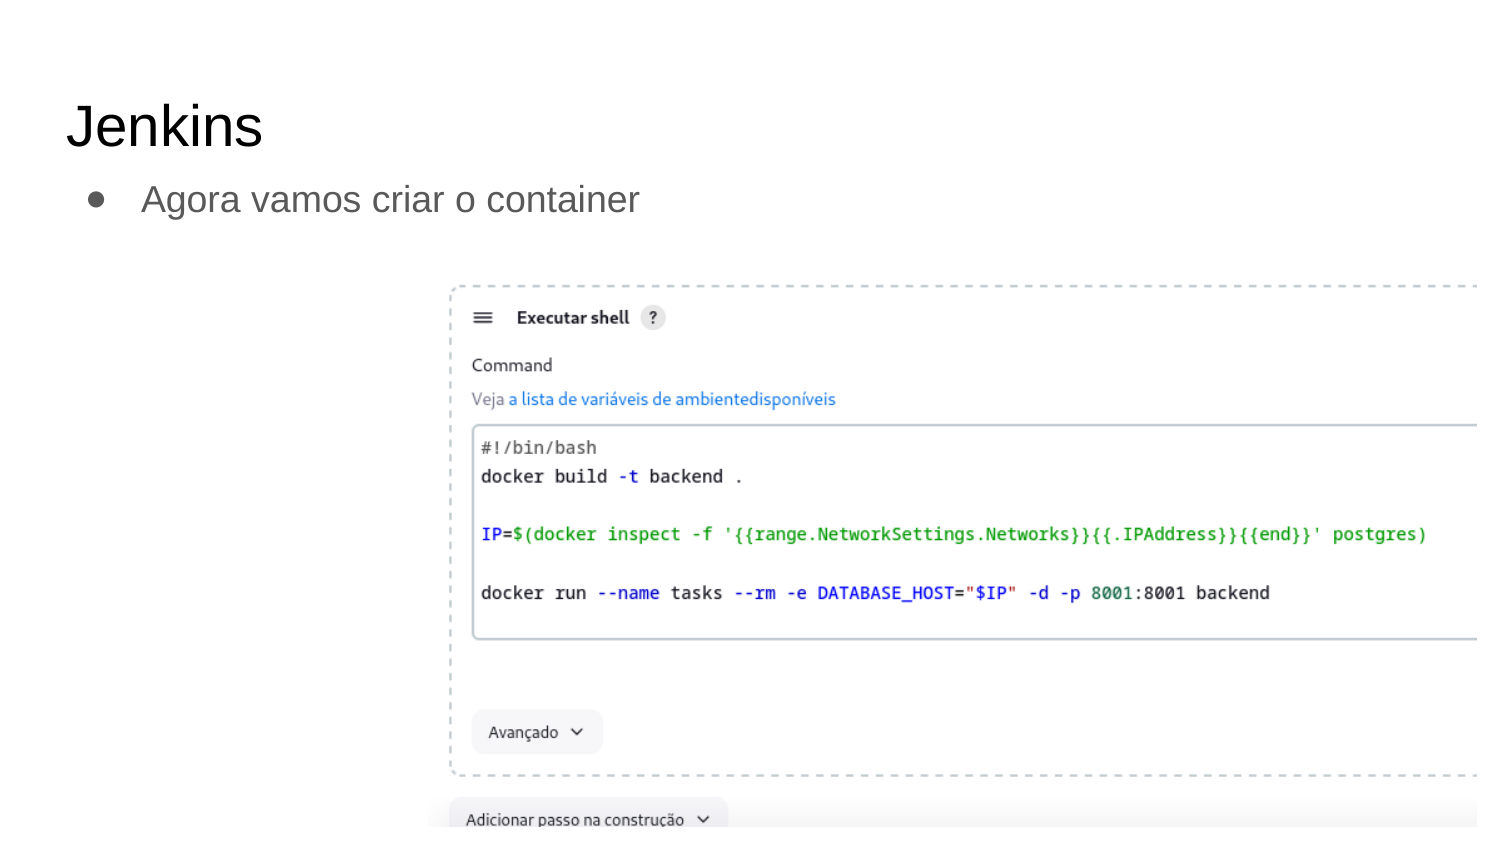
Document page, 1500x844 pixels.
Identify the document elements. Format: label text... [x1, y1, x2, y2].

title Jenkins [51, 72, 1449, 153]
list Agora vamos criar o container [51, 153, 1489, 714]
picture [428, 265, 1477, 827]
